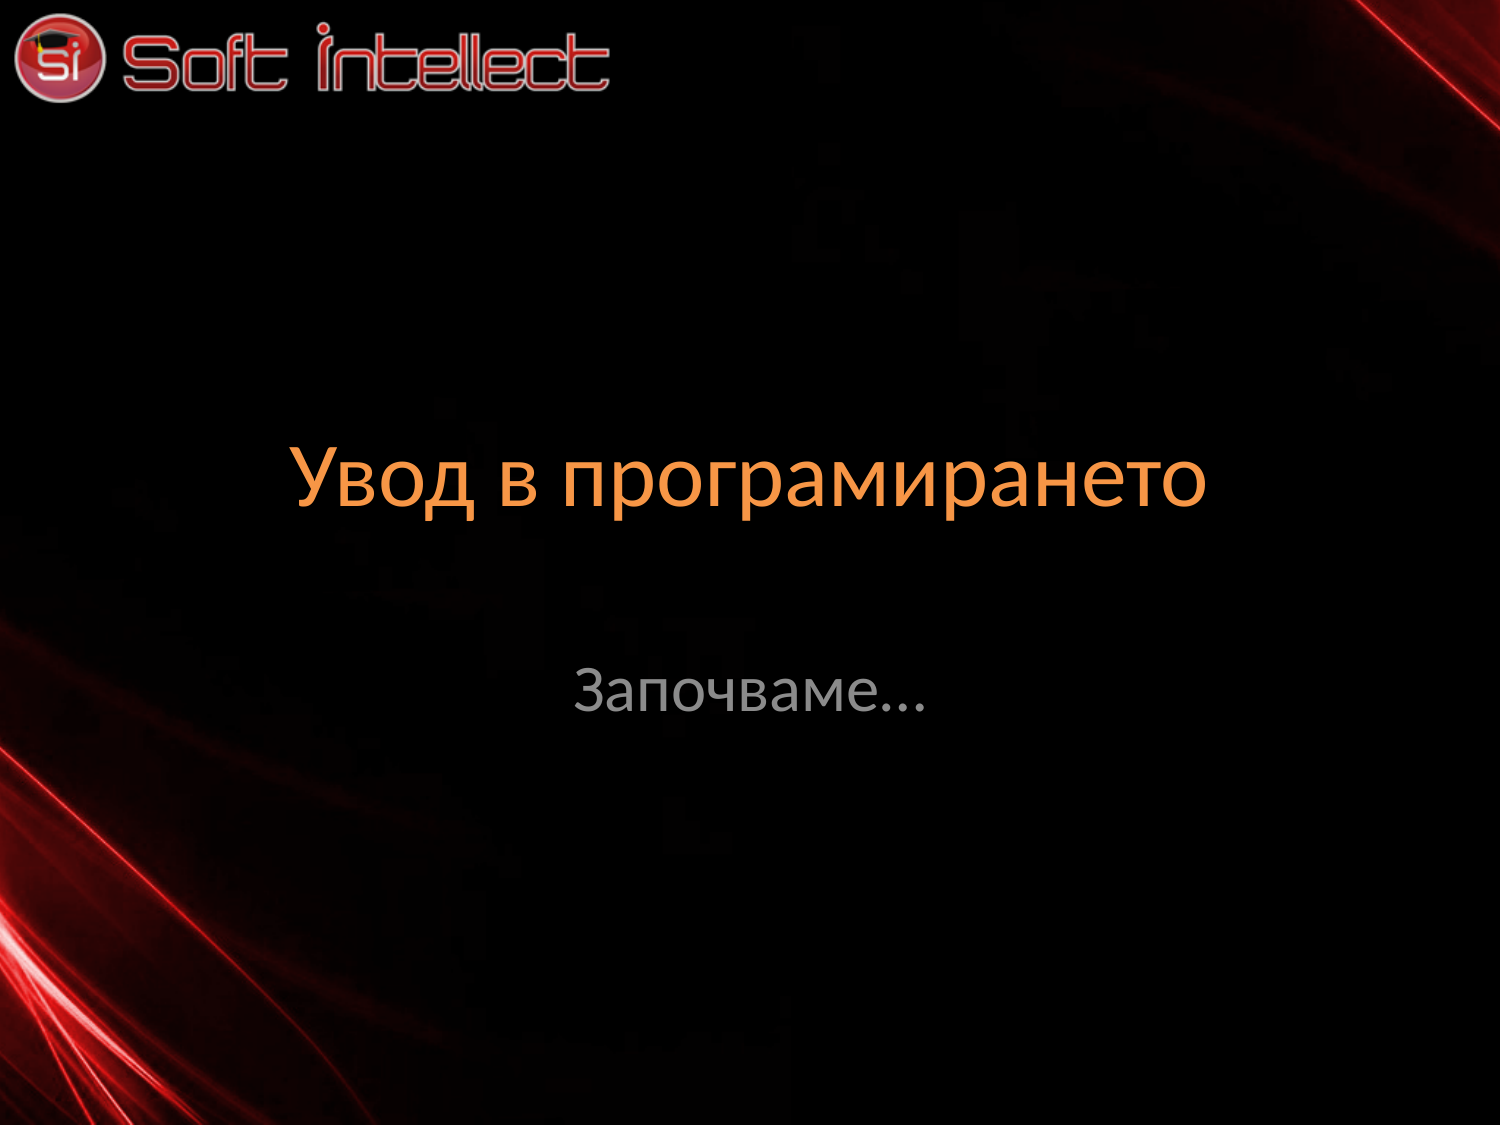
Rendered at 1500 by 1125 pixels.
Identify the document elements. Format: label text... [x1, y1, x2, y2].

text_box Увод в програмирането [112, 349, 1388, 591]
picture [0, 0, 1500, 1125]
text_box Започваме… [225, 637, 1275, 925]
